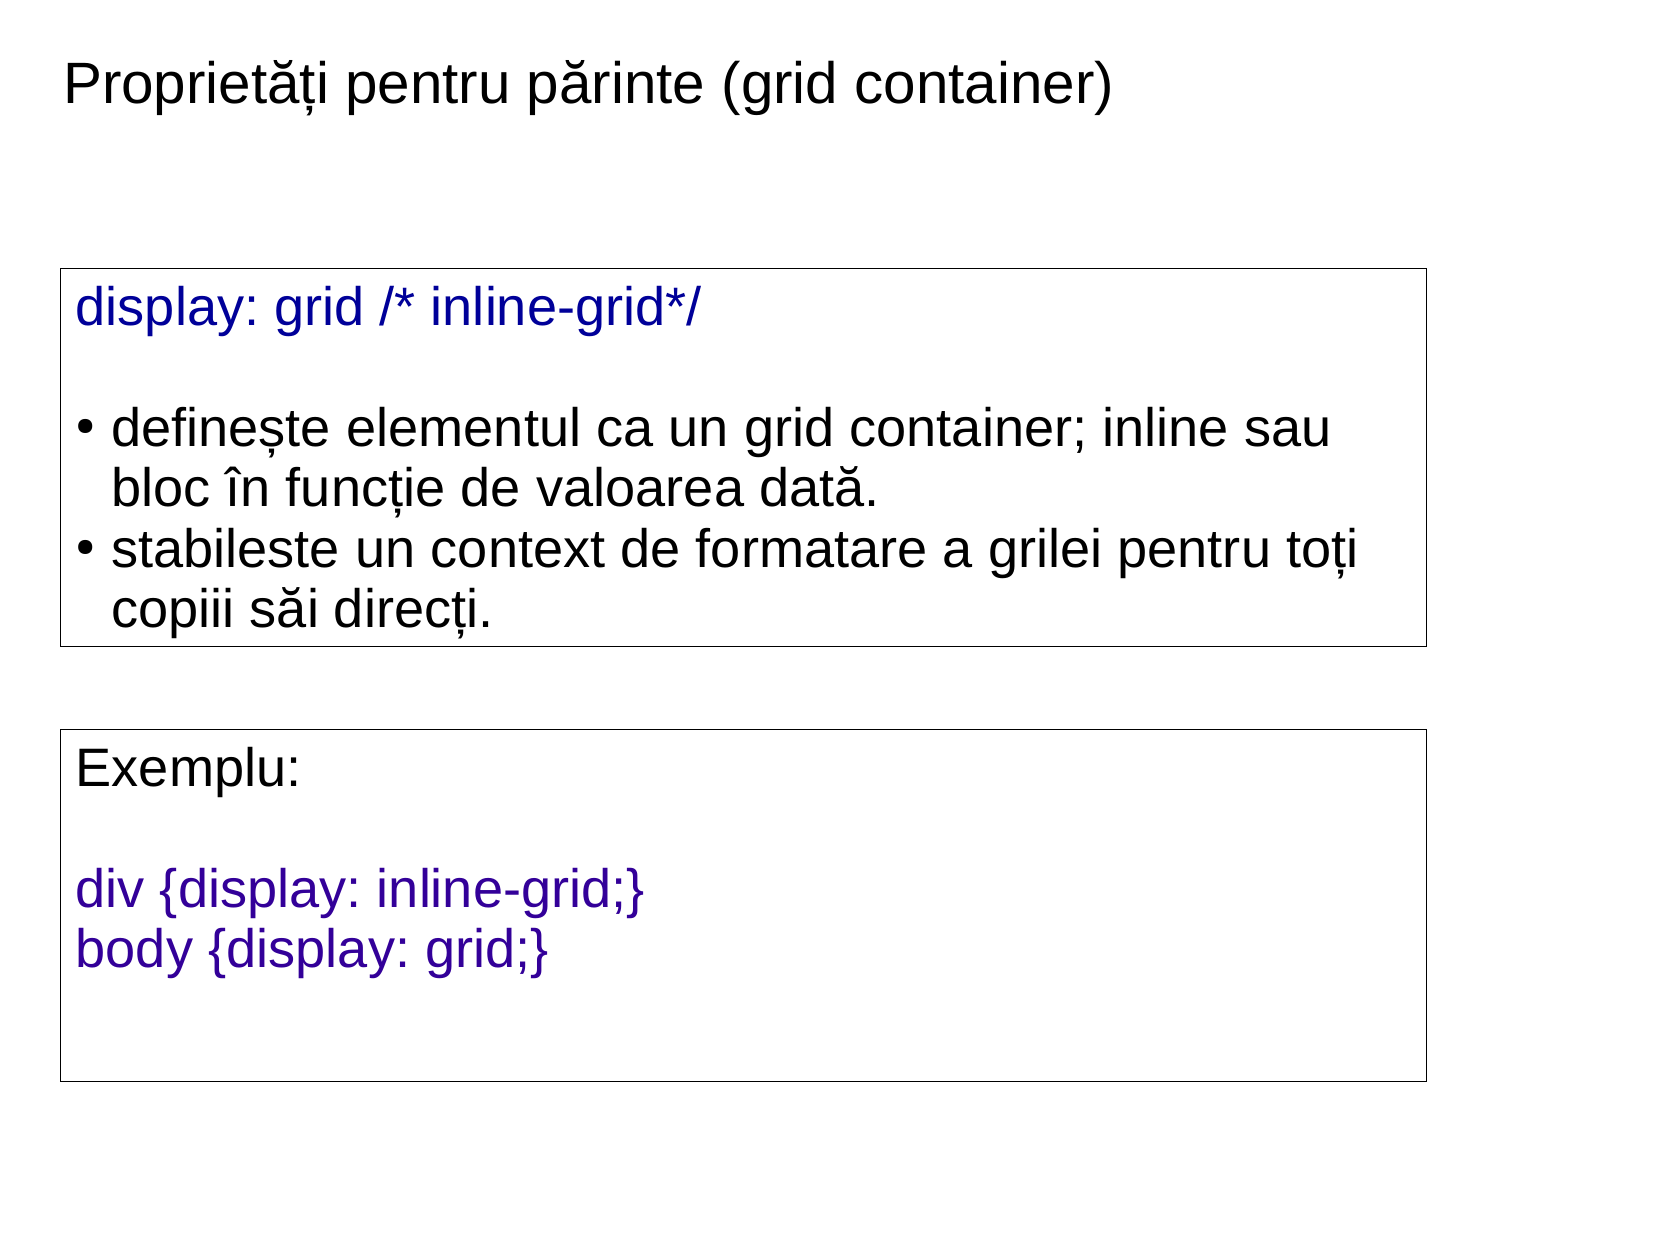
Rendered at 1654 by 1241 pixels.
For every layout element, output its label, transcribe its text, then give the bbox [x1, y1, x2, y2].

text_box Proprietăți pentru părinte (grid container) [48, 43, 1301, 144]
text_box Exemplu: div {display: inline-grid;} body {display: grid;} [60, 729, 1427, 1082]
text_box display: grid /* inline-grid*/ definește elementul ca un grid container; inline sau bloc în funcție de valoarea dată. stabileste un context de formatare a grilei pentru toți copiii săi direcți. [60, 268, 1427, 647]
